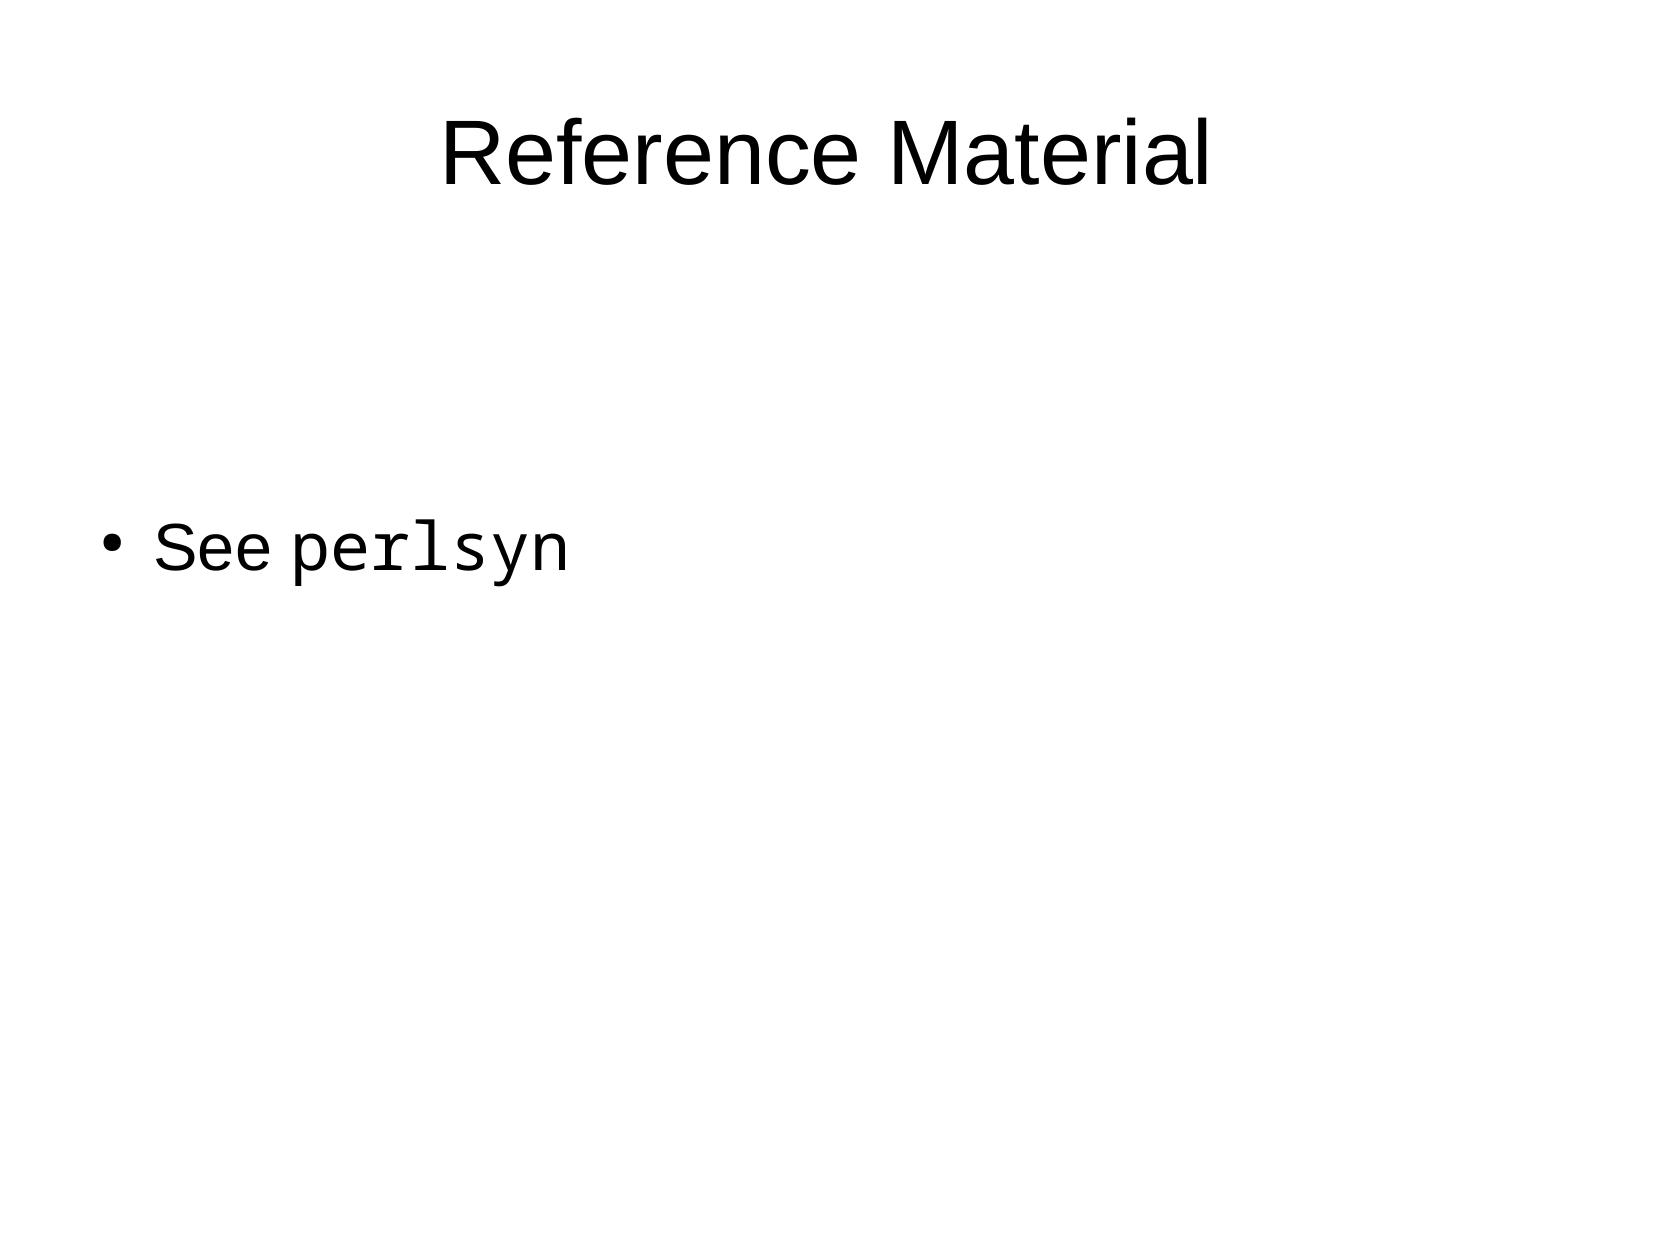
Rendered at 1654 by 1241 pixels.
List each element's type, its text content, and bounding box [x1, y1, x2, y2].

title Reference Material [82, 49, 1571, 257]
list See perlsyn [82, 290, 1571, 1010]
